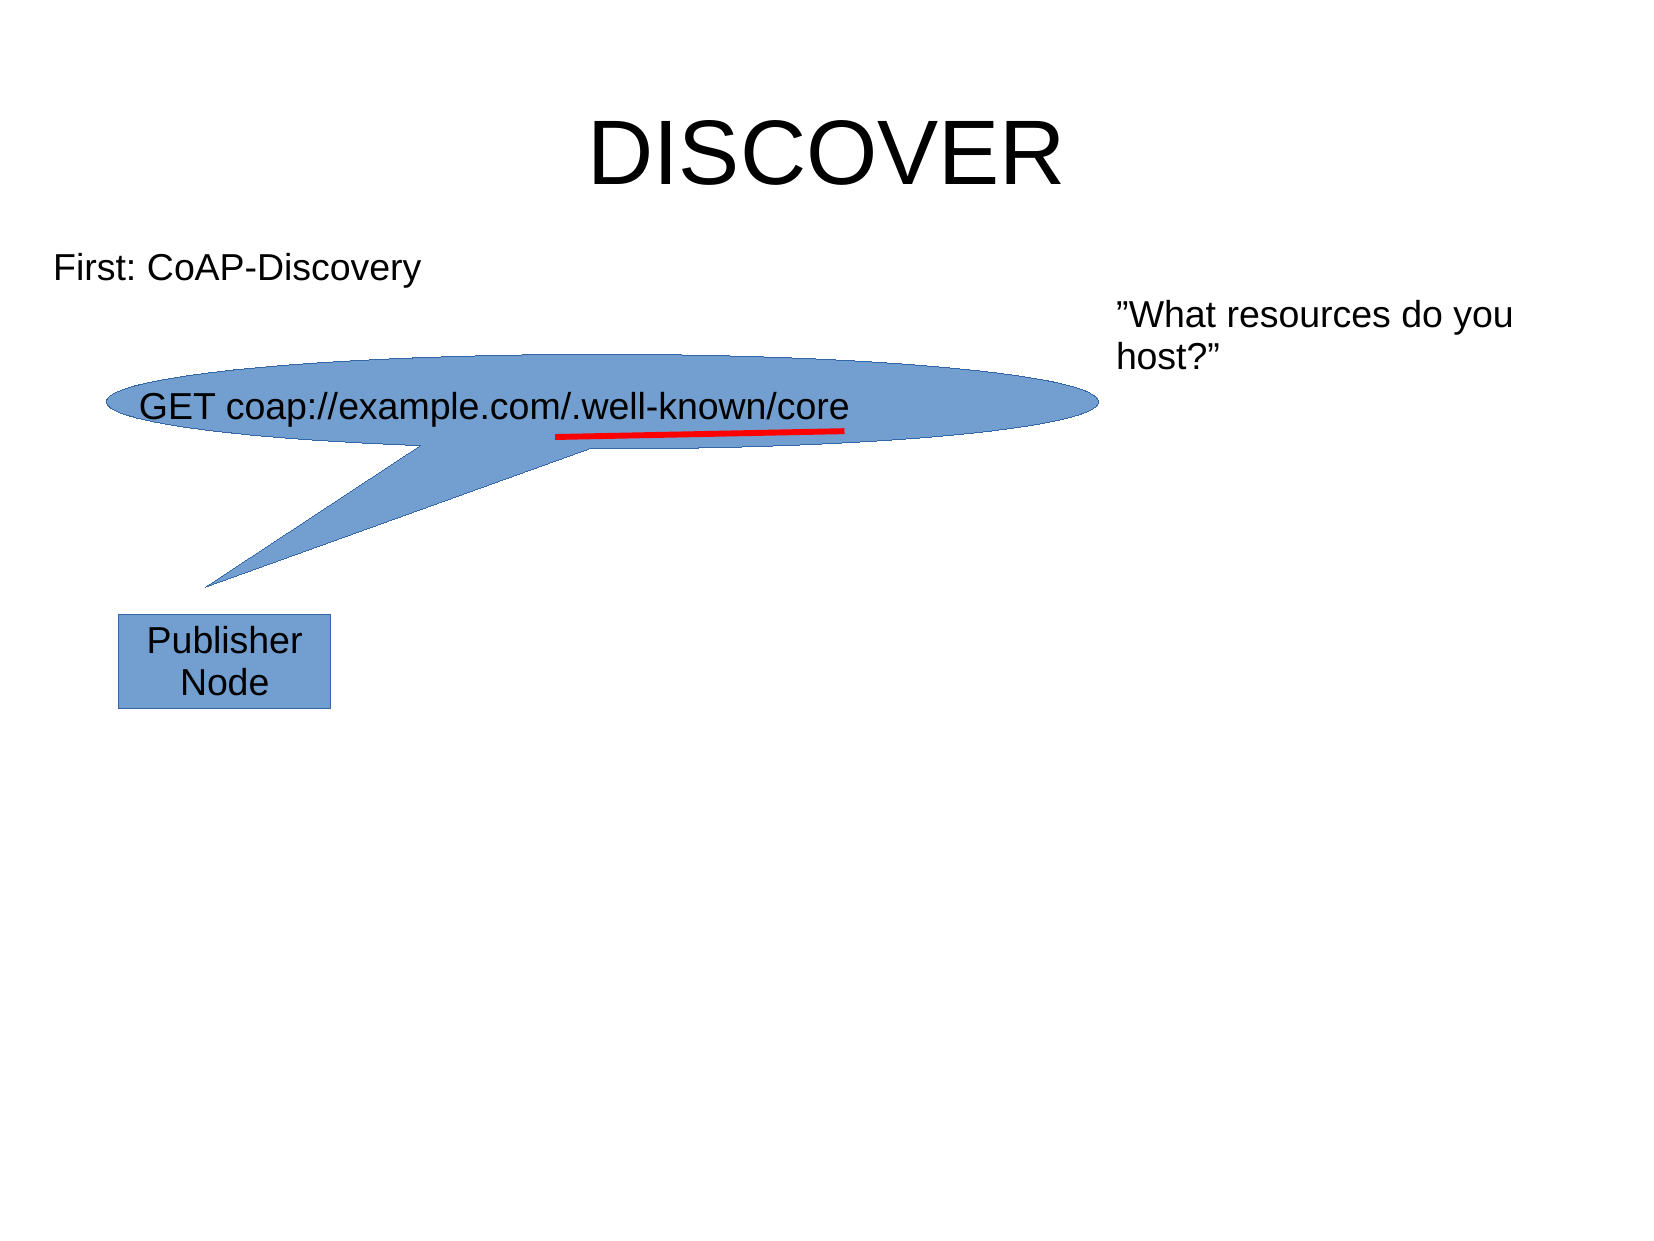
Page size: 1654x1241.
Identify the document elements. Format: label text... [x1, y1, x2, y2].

title DISCOVER [82, 49, 1571, 236]
text_box ”What resources do you host?” [1098, 283, 1630, 389]
text_box [106, 389, 124, 415]
text_box [1081, 389, 1099, 415]
text_box [173, 354, 1032, 378]
text_box [205, 477, 512, 588]
text_box Publisher Node [118, 614, 331, 709]
text_box GET coap://example.com/.well-known/core [124, 378, 1081, 477]
text_box First: CoAP-Discovery [35, 236, 1642, 299]
